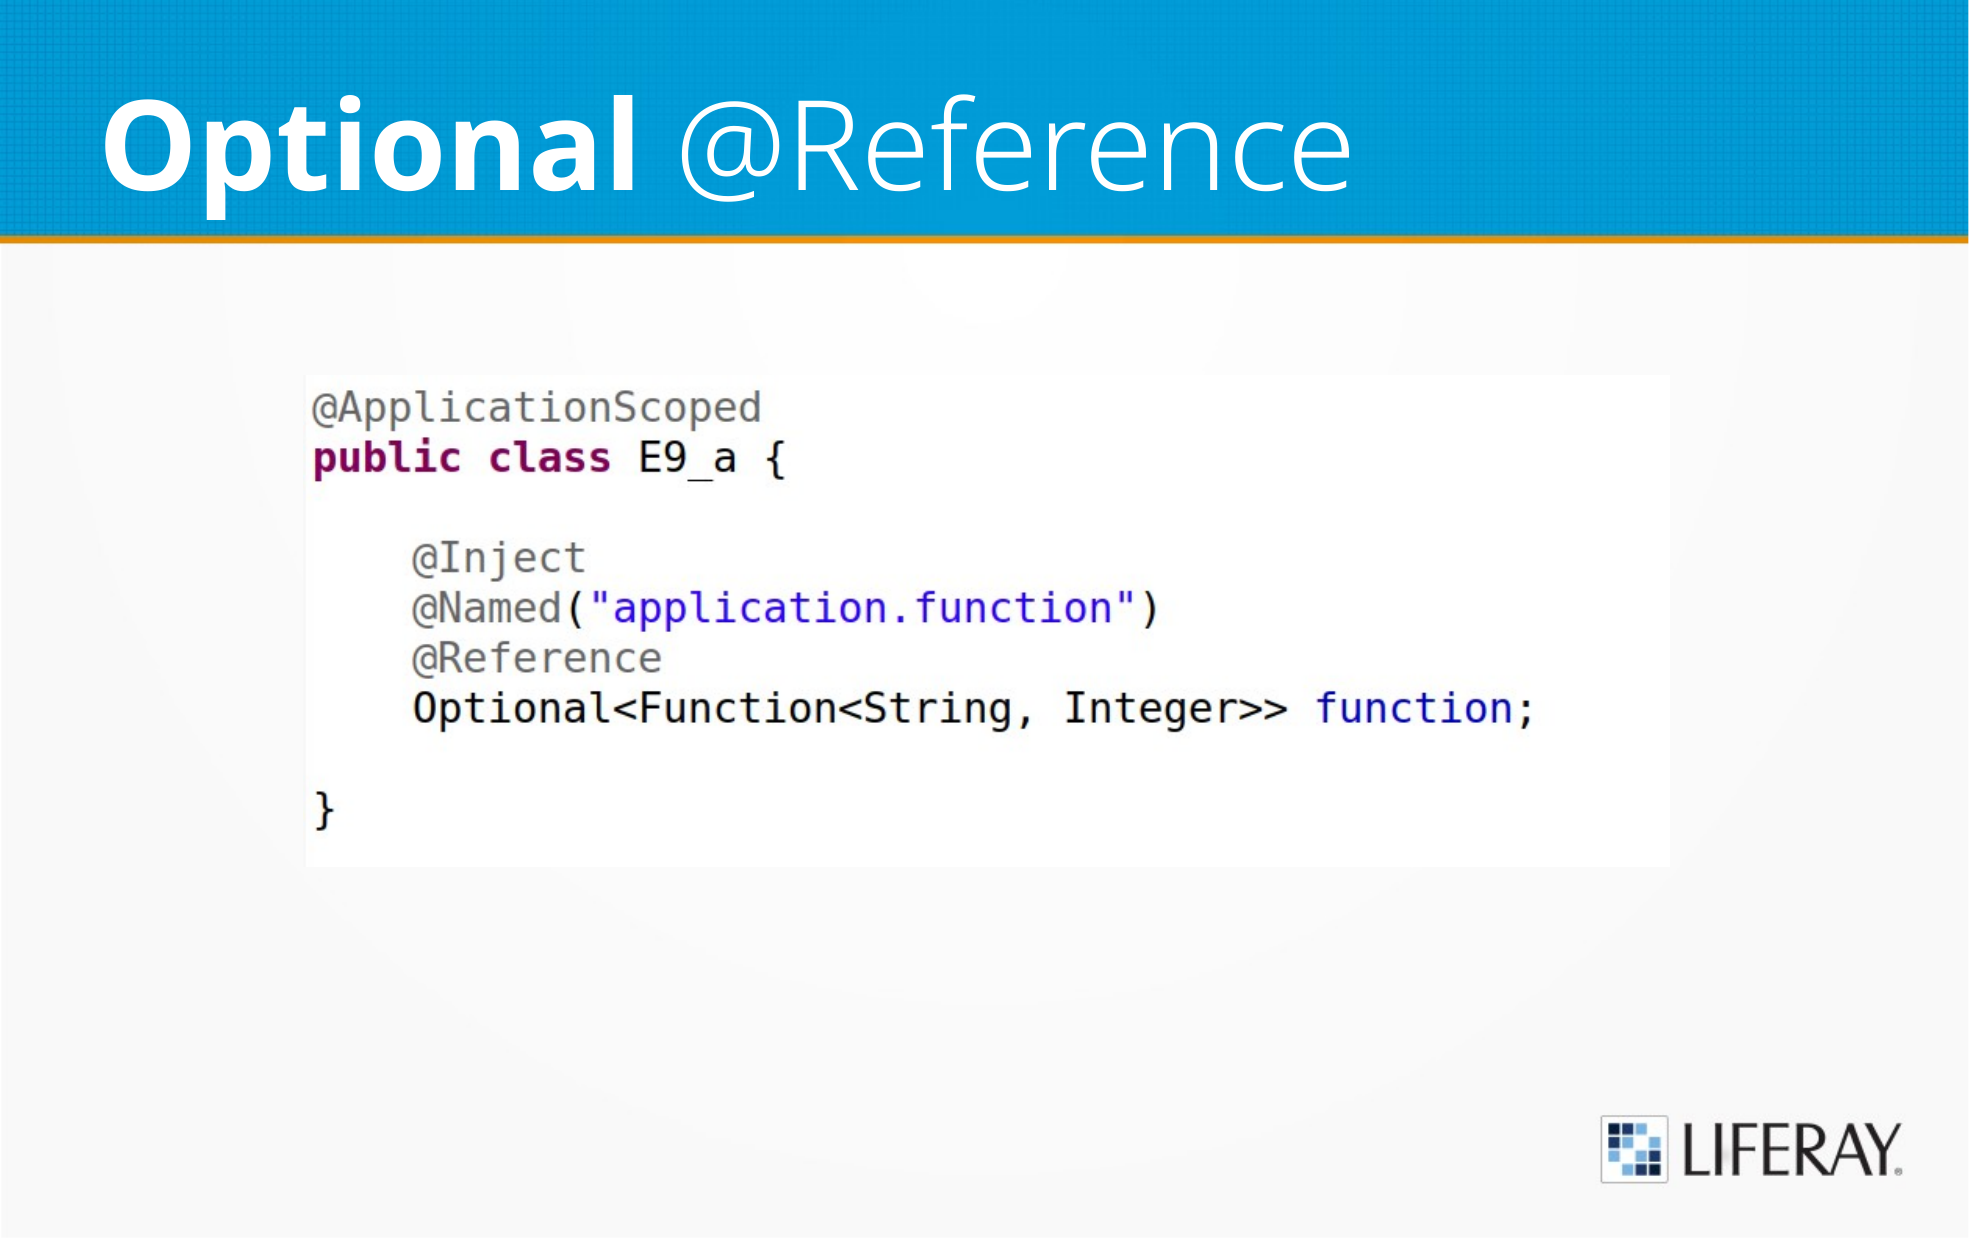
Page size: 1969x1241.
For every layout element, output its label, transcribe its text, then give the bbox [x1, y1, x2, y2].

title Optional @Reference [98, 19, 1870, 227]
picture [0, 233, 1969, 1241]
